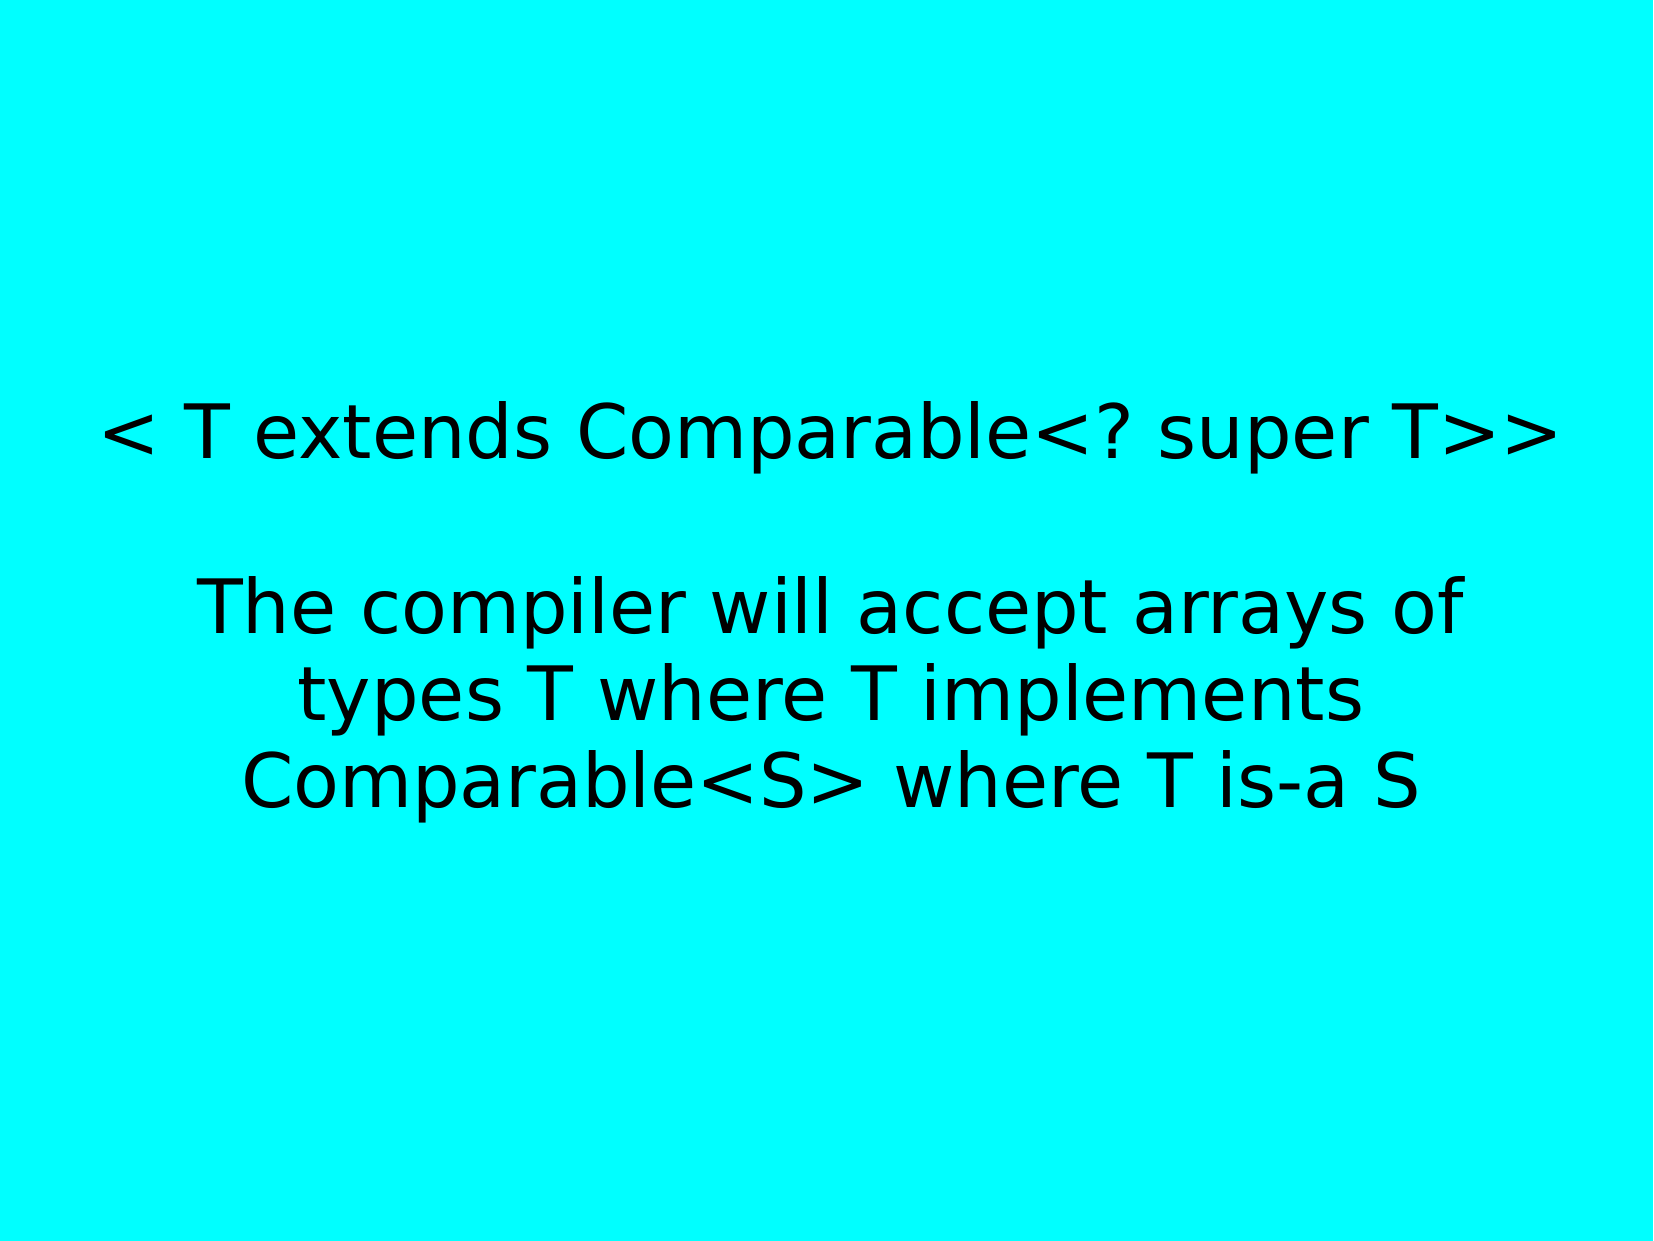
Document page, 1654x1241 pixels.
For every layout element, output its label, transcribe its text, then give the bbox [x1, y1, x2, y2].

title < T extends Comparable<? super T>> The compiler will accept arrays of types T where T implements Comparable<S> where T is-a S [87, 75, 1576, 1140]
